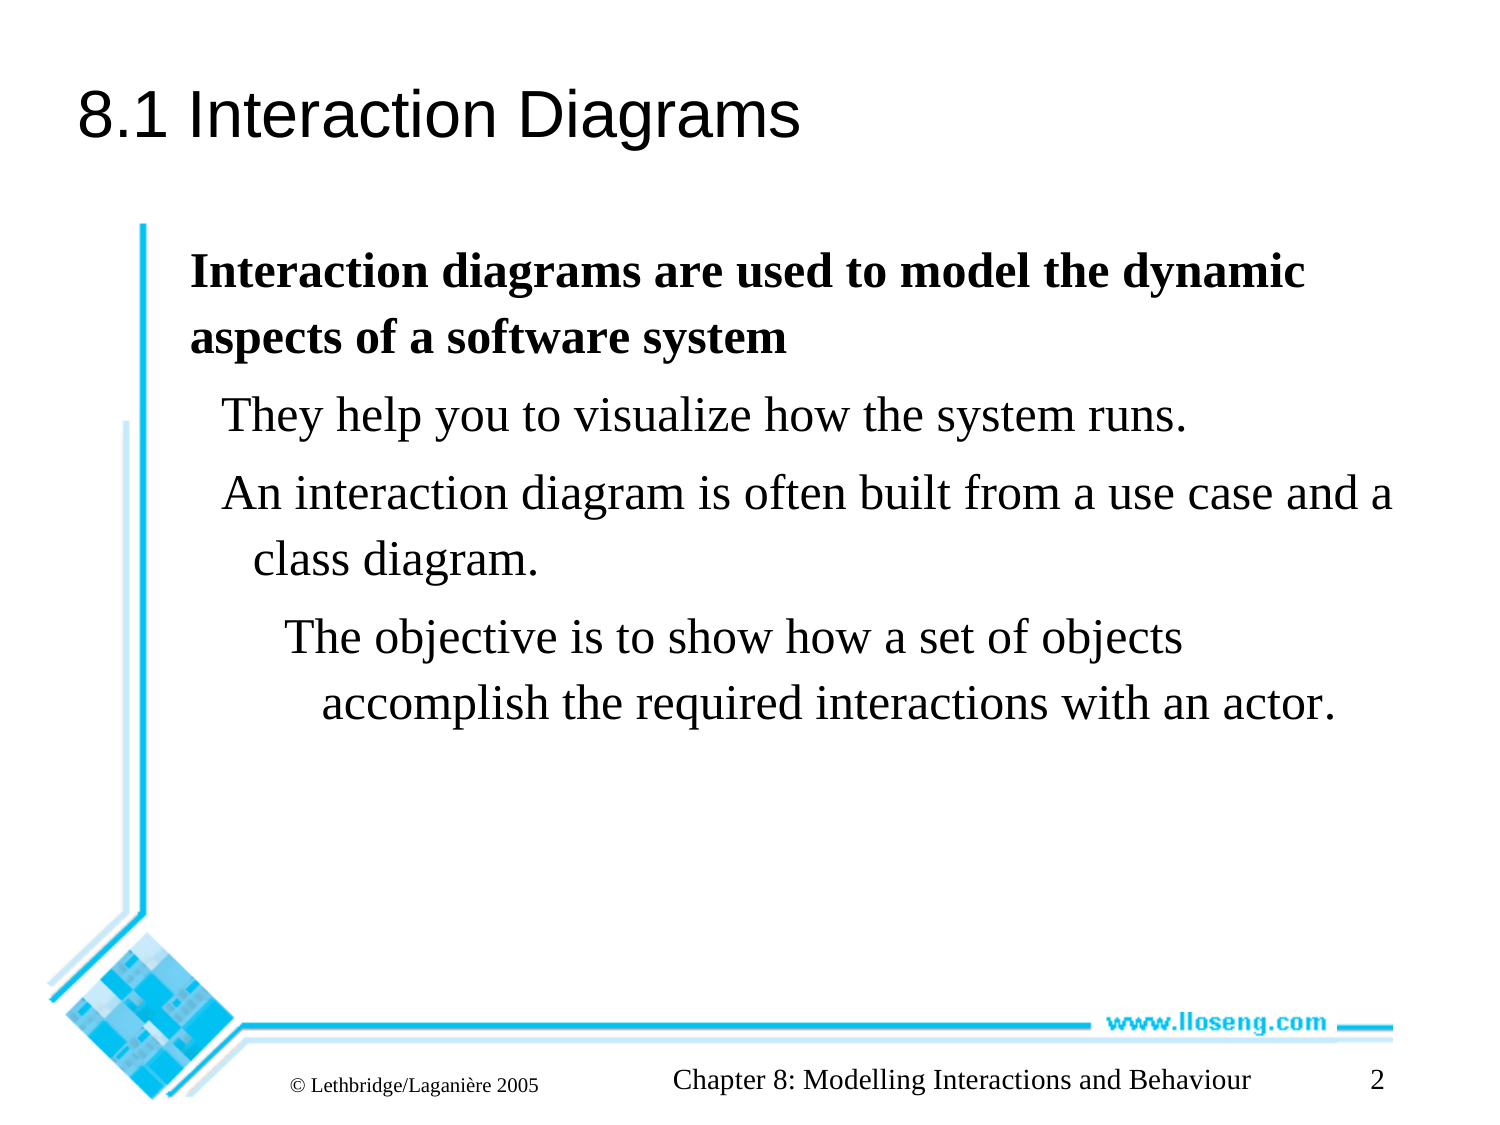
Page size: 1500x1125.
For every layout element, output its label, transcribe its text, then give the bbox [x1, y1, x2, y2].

title 8.1 Interaction Diagrams [62, 37, 1413, 188]
text_box Chapter 8: Modelling Interactions and Behaviour [624, 1050, 1300, 1125]
list Interaction diagrams are used to model the dynamic aspects of a software system They help you to visualize how the system runs. An interaction diagram is often built from a use case and a class diagram. The objective is to show how a set of objects accomplish the required interactions with an actor. [174, 224, 1413, 1013]
text_box © Lethbridge/Laganière 2005 [275, 1062, 601, 1125]
picture [35, 212, 1393, 1102]
text_box <number> [1325, 1050, 1401, 1125]
